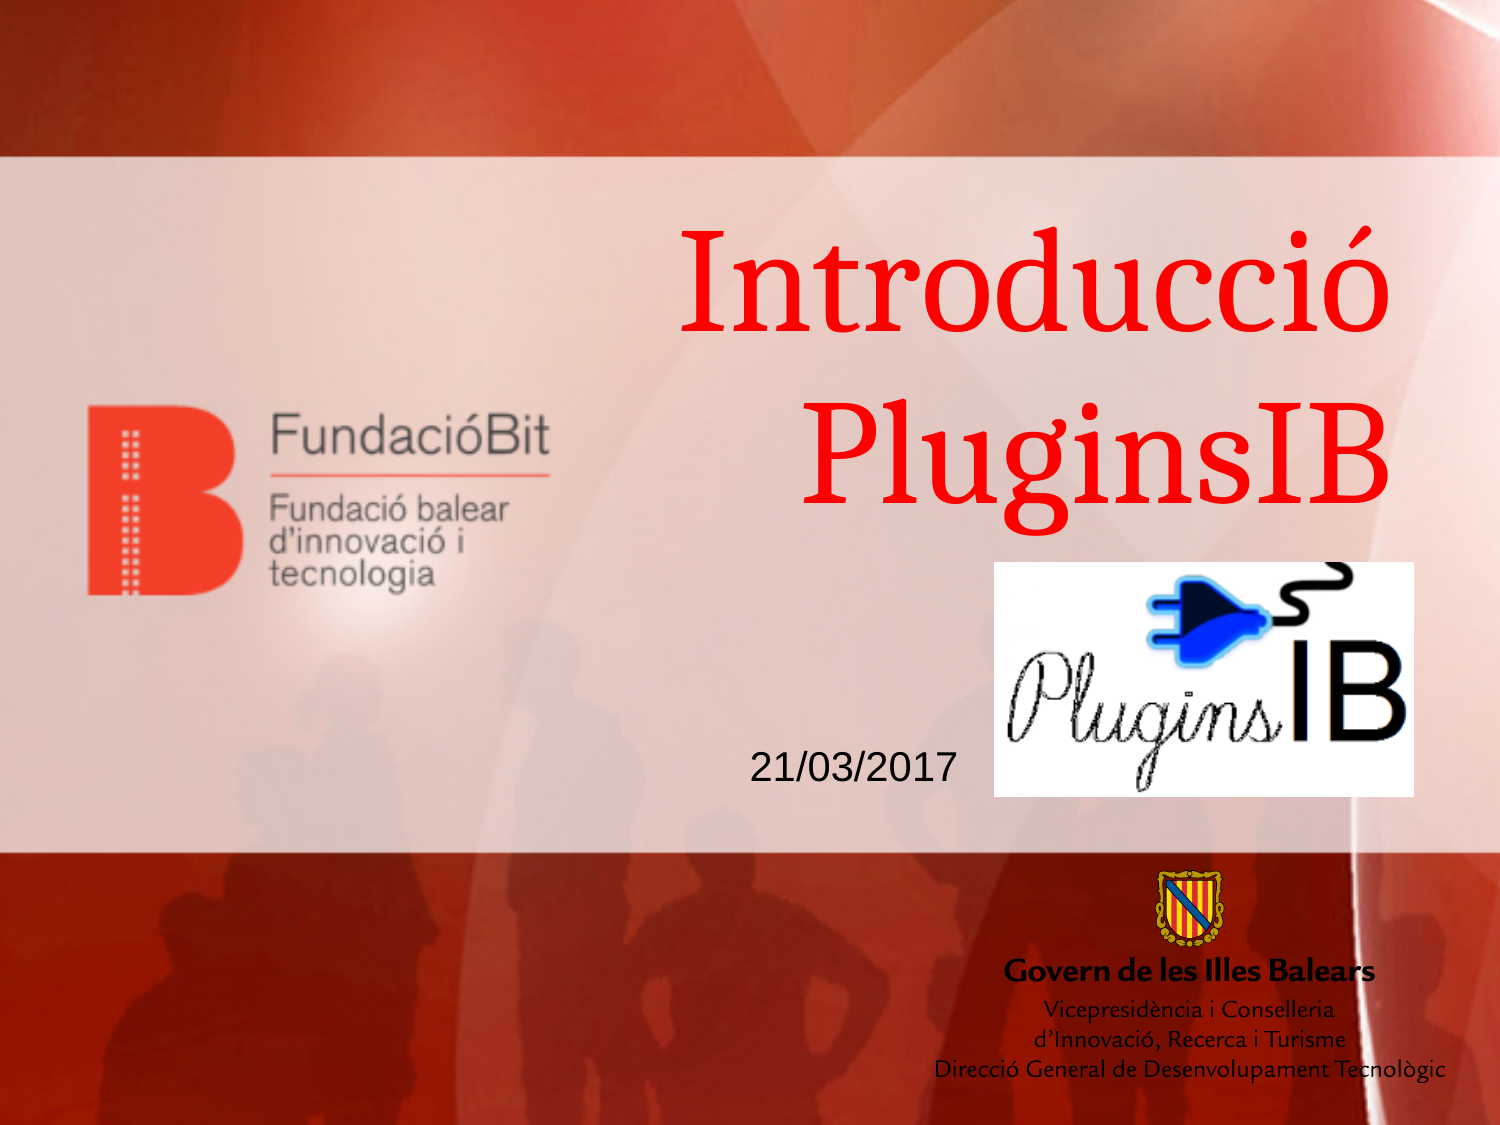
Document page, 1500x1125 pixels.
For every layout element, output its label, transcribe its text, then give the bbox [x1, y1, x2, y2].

title Introducció PluginsIB [590, 192, 1394, 545]
picture [0, 0, 1500, 1125]
subtitle 21/03/2017 [161, 727, 959, 806]
